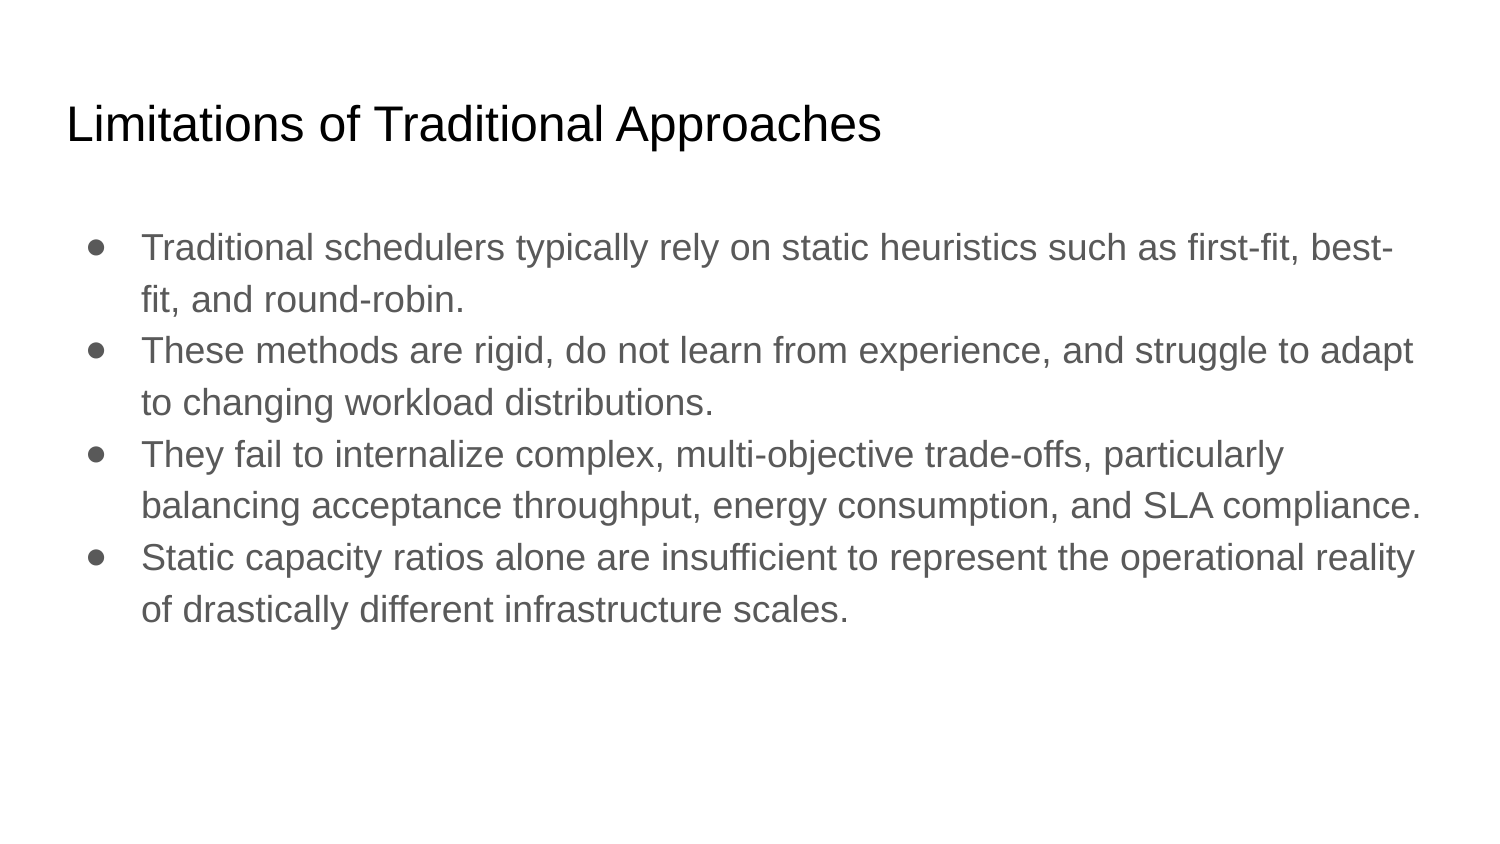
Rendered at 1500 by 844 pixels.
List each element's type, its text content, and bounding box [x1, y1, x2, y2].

title Limitations of Traditional Approaches [51, 80, 1449, 175]
list Traditional schedulers typically rely on static heuristics such as first-fit, best-fit, and round-robin. These methods are rigid, do not learn from experience, and struggle to adapt to changing workload distributions. They fail to internalize complex, multi-objective trade-offs, particularly balancing acceptance throughput, energy consumption, and SLA compliance. Static capacity ratios alone are insufficient to represent the operational reality of drastically different infrastructure scales. [51, 201, 1449, 706]
